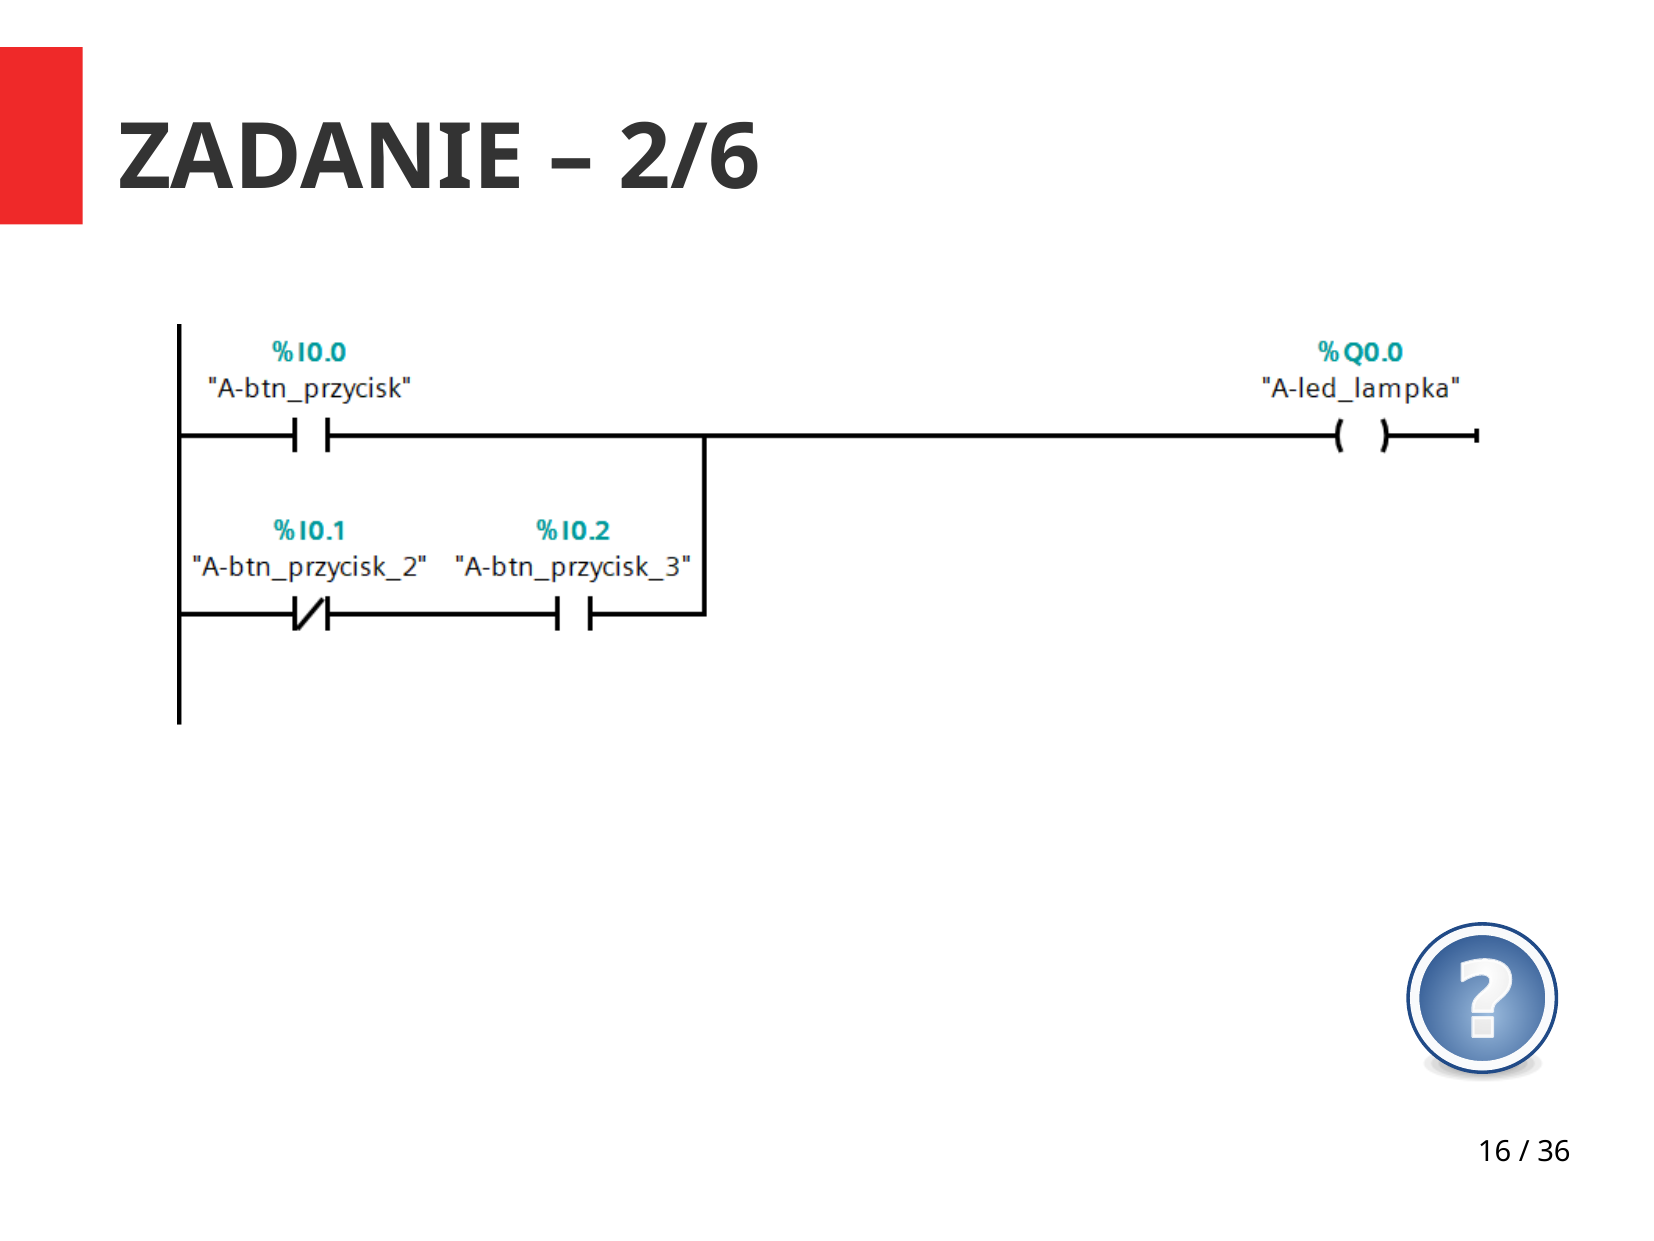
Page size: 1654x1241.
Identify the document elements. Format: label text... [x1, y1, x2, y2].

picture [177, 324, 1484, 728]
title ZADANIE – 2/6 [118, 49, 1571, 257]
picture [1393, 909, 1571, 1087]
